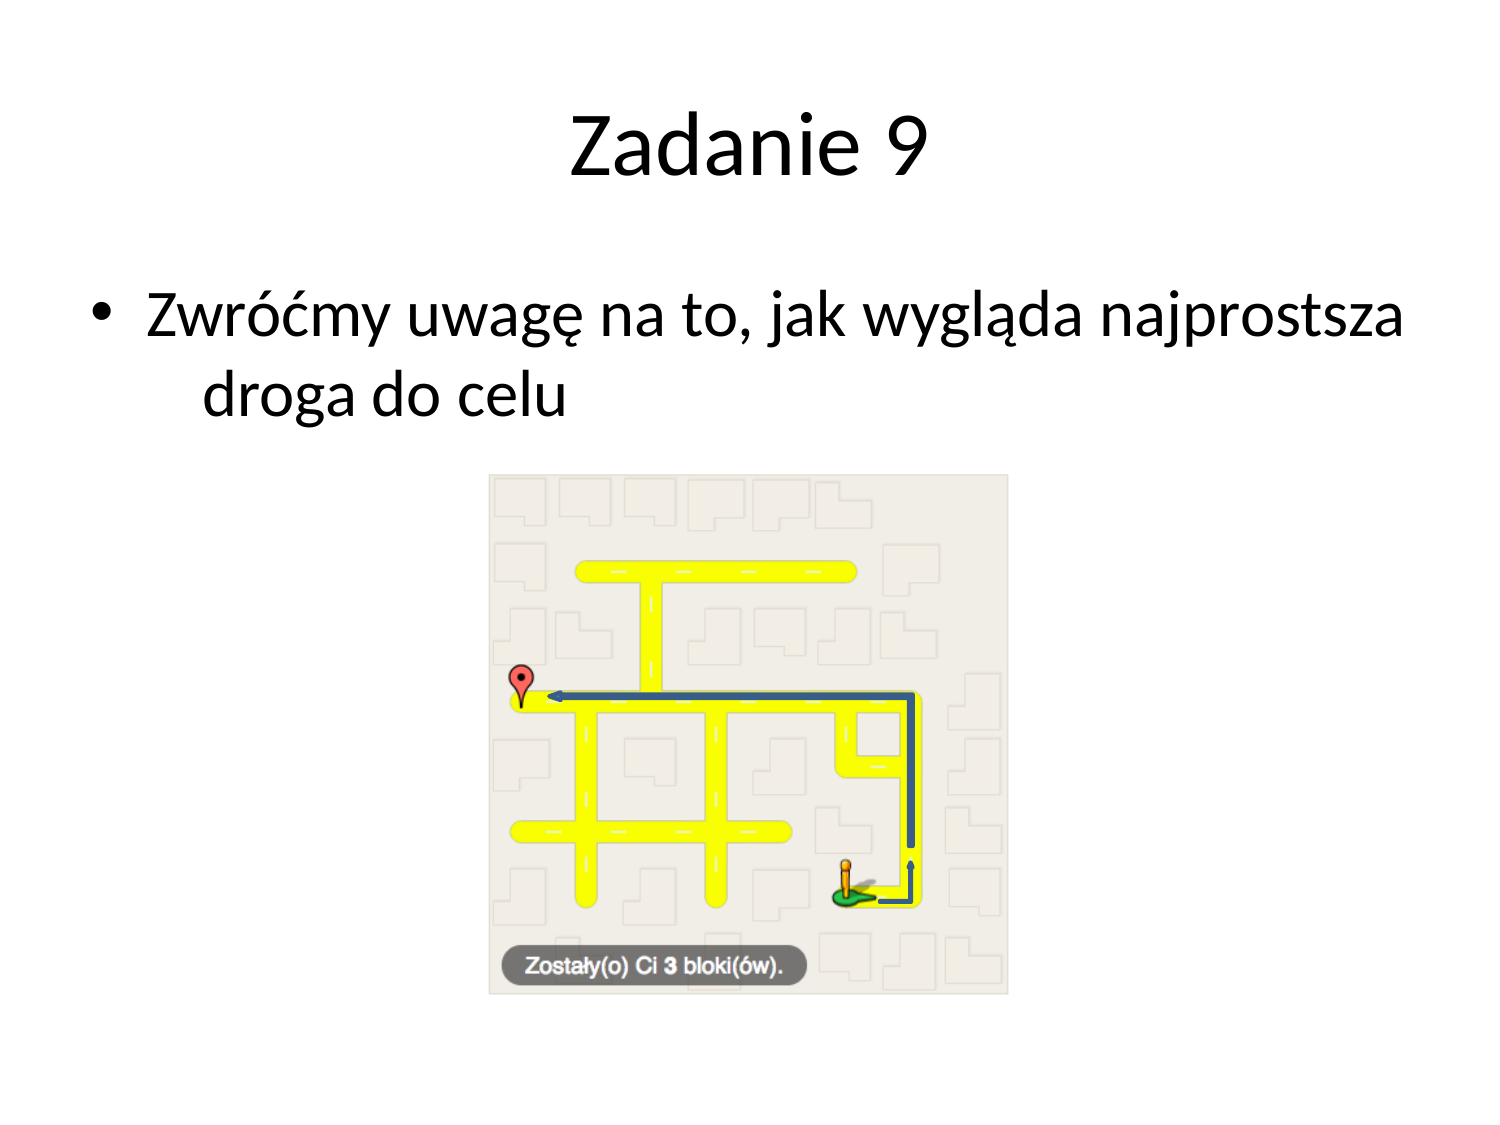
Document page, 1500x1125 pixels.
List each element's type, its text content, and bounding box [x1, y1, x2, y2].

text_box [549, 692, 913, 847]
list Zwróćmy uwagę na to, jak wygląda najprostsza droga do celu [75, 262, 1426, 1005]
text_box [879, 862, 913, 902]
picture [485, 464, 1015, 1005]
title Zadanie 9 [75, 45, 1426, 233]
